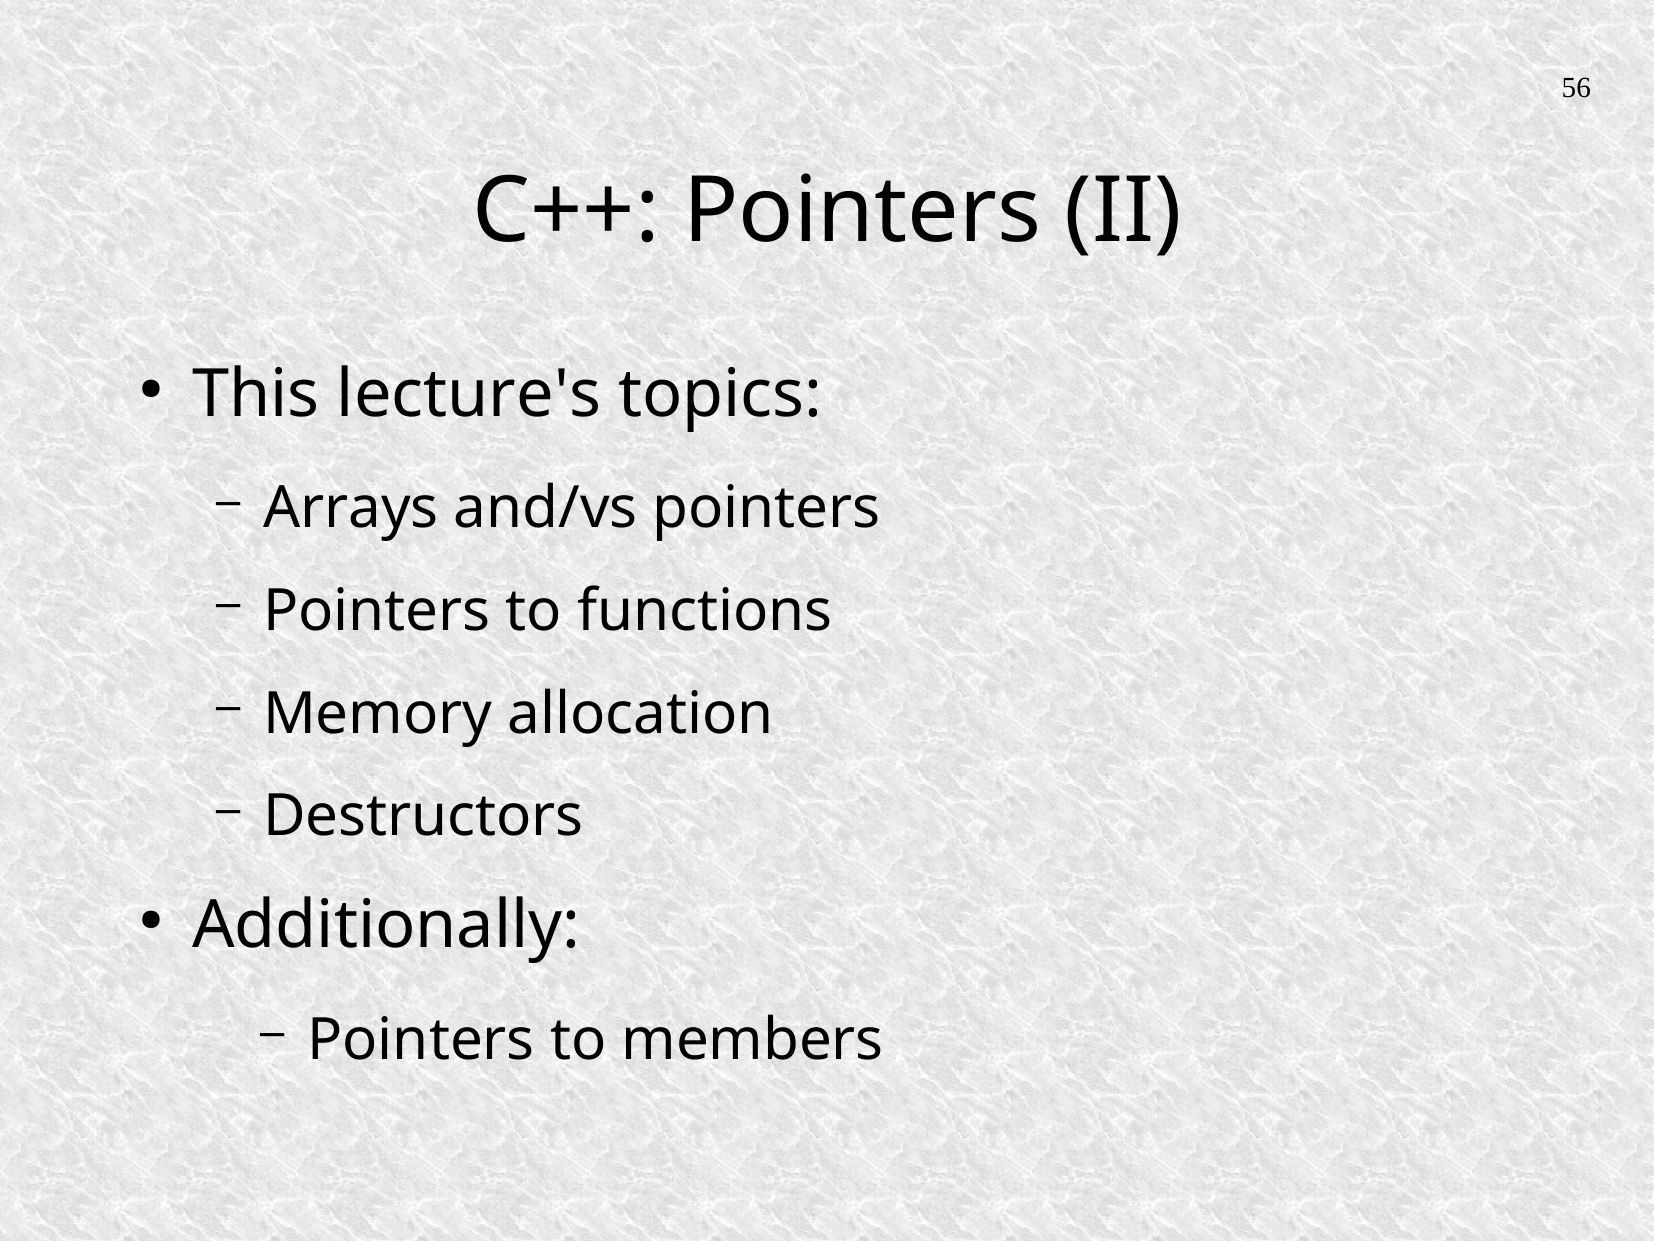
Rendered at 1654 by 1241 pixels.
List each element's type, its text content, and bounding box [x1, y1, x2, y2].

list This lecture's topics: Arrays and/vs pointers Pointers to functions Memory allocation Destructors Additionally: Pointers to members [121, 344, 1534, 1138]
picture [0, 0, 1654, 1241]
title C++: Pointers (II) [121, 102, 1534, 310]
